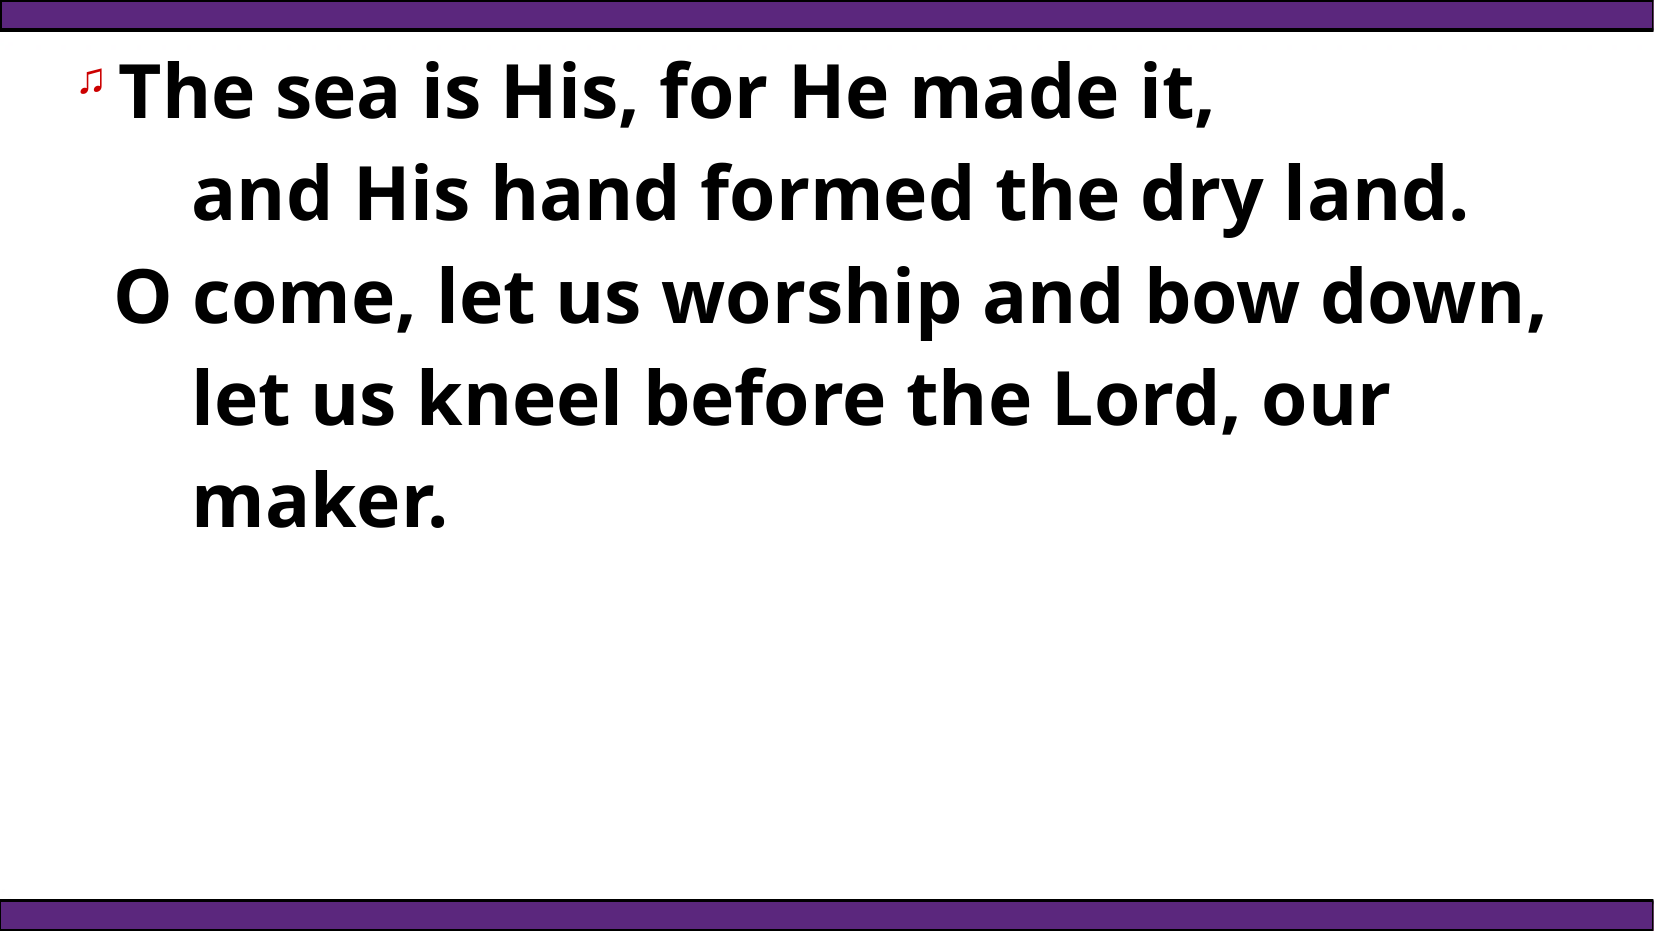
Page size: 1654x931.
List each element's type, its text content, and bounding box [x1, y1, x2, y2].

text_box ♫ The sea is His, for He made it, and His hand formed the dry land. O come, let us worship and bow down, let us kneel before the Lord, our maker. [60, 30, 1591, 545]
text_box [0, 900, 1654, 931]
picture [0, 31, 1654, 900]
text_box [0, 0, 1654, 31]
